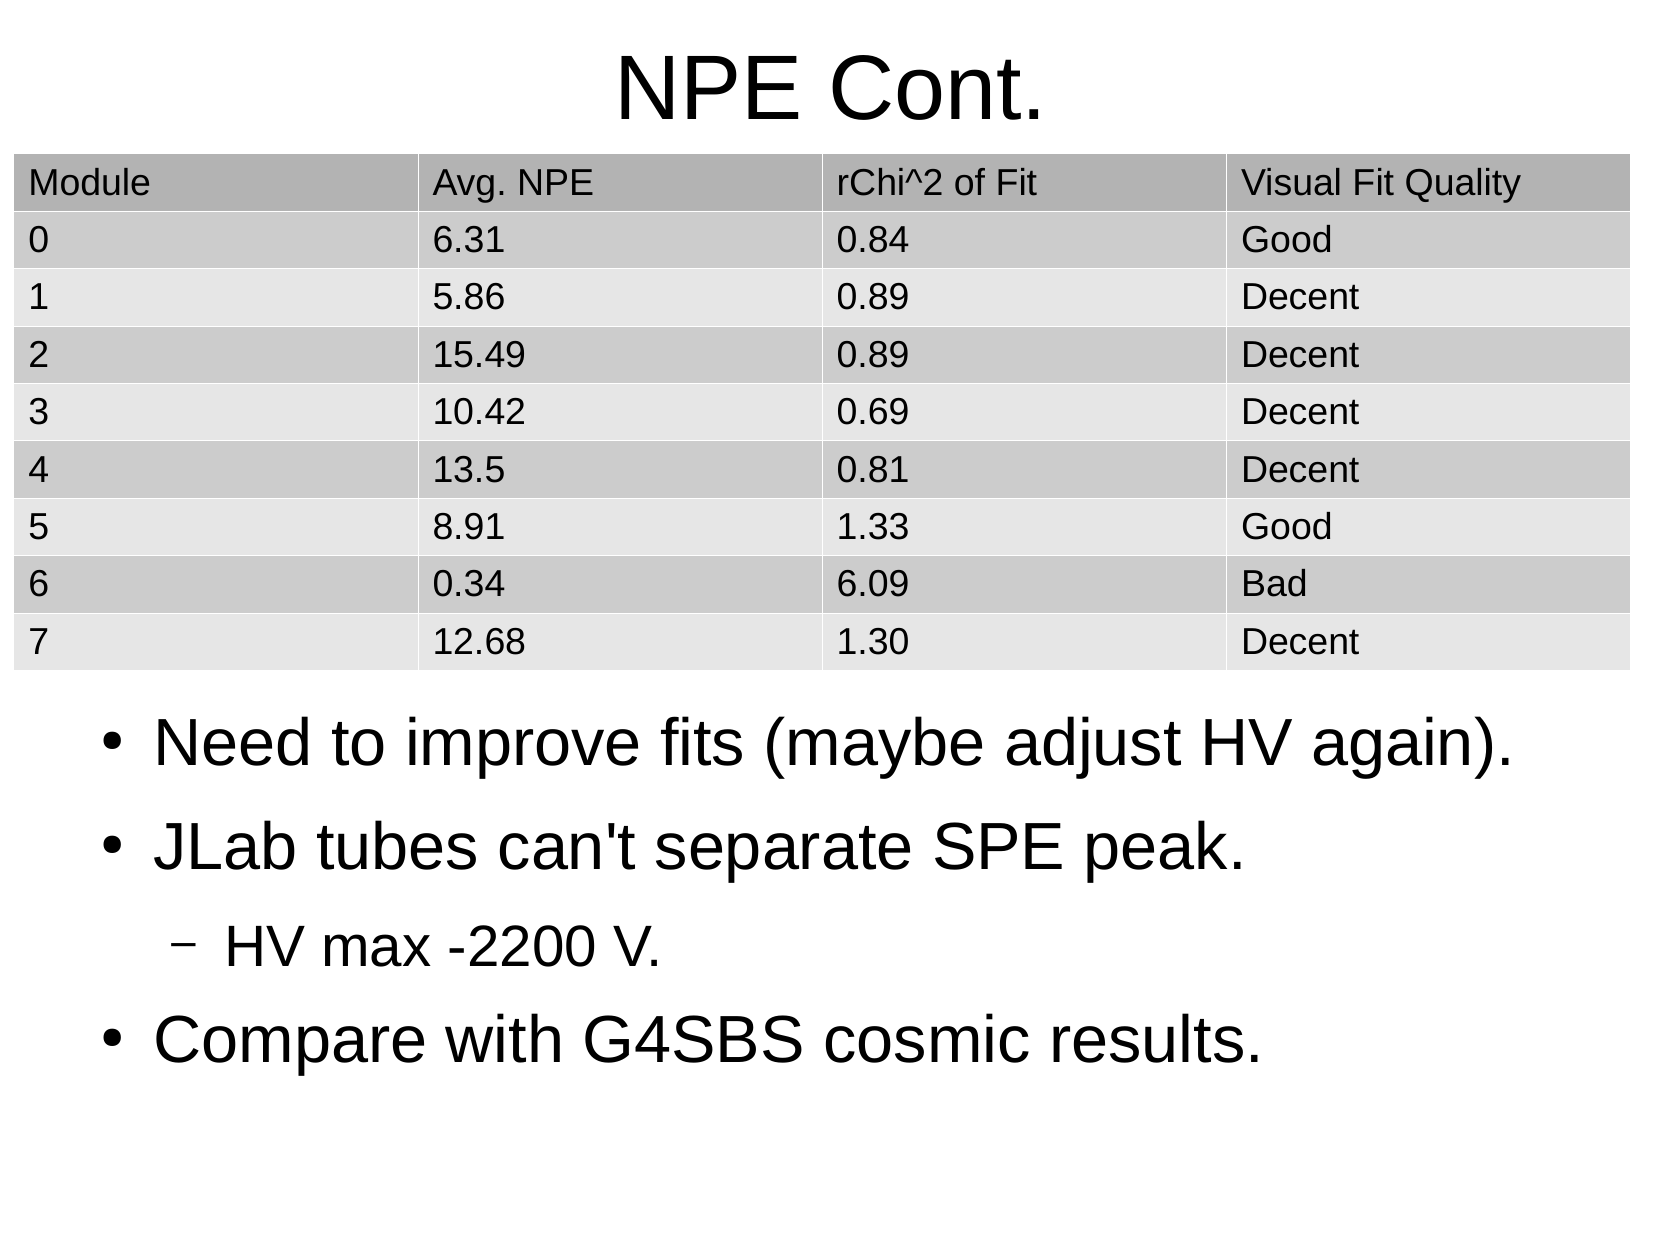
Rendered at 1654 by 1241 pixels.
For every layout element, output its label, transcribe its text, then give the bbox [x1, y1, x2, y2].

table_cell Bad [1227, 556, 1630, 613]
table_cell 15.49 [419, 327, 822, 383]
table_cell 10.42 [419, 384, 822, 440]
table_header Avg. NPE [419, 154, 822, 211]
table_cell 0.84 [823, 212, 1226, 268]
table_cell 0.34 [419, 556, 822, 613]
table_cell 5.86 [419, 269, 822, 326]
table_cell 5 [14, 499, 418, 555]
table_header rChi^2 of Fit [823, 154, 1226, 211]
table_header Module [14, 154, 418, 211]
table_cell 12.68 [419, 614, 822, 670]
table_cell Good [1227, 212, 1630, 268]
table_cell Decent [1227, 327, 1630, 383]
table_cell Decent [1227, 441, 1630, 498]
table_cell 4 [14, 441, 418, 498]
table_cell 7 [14, 614, 418, 670]
table_cell Decent [1227, 614, 1630, 670]
table_cell 0.89 [823, 269, 1226, 326]
table_cell 8.91 [419, 499, 822, 555]
list Need to improve fits (maybe adjust HV again). JLab tubes can't separate SPE peak. HV max -2200 V. Compare with G4SBS cosmic results. [82, 705, 1571, 1186]
table_cell 6 [14, 556, 418, 613]
table_cell 1.33 [823, 499, 1226, 555]
table_cell 13.5 [419, 441, 822, 498]
table_cell 6.09 [823, 556, 1226, 613]
table_cell 0.81 [823, 441, 1226, 498]
table_cell 0.89 [823, 327, 1226, 383]
table_cell Good [1227, 499, 1630, 555]
table_cell 6.31 [419, 212, 822, 268]
table_cell 1 [14, 269, 418, 326]
table_cell 1.30 [823, 614, 1226, 670]
title NPE Cont. [86, 30, 1576, 146]
table_cell 2 [14, 327, 418, 383]
table_cell 0 [14, 212, 418, 268]
table_cell 0.69 [823, 384, 1226, 440]
table_cell 3 [14, 384, 418, 440]
table_cell Decent [1227, 269, 1630, 326]
table_cell Decent [1227, 384, 1630, 440]
table_header Visual Fit Quality [1227, 154, 1630, 211]
